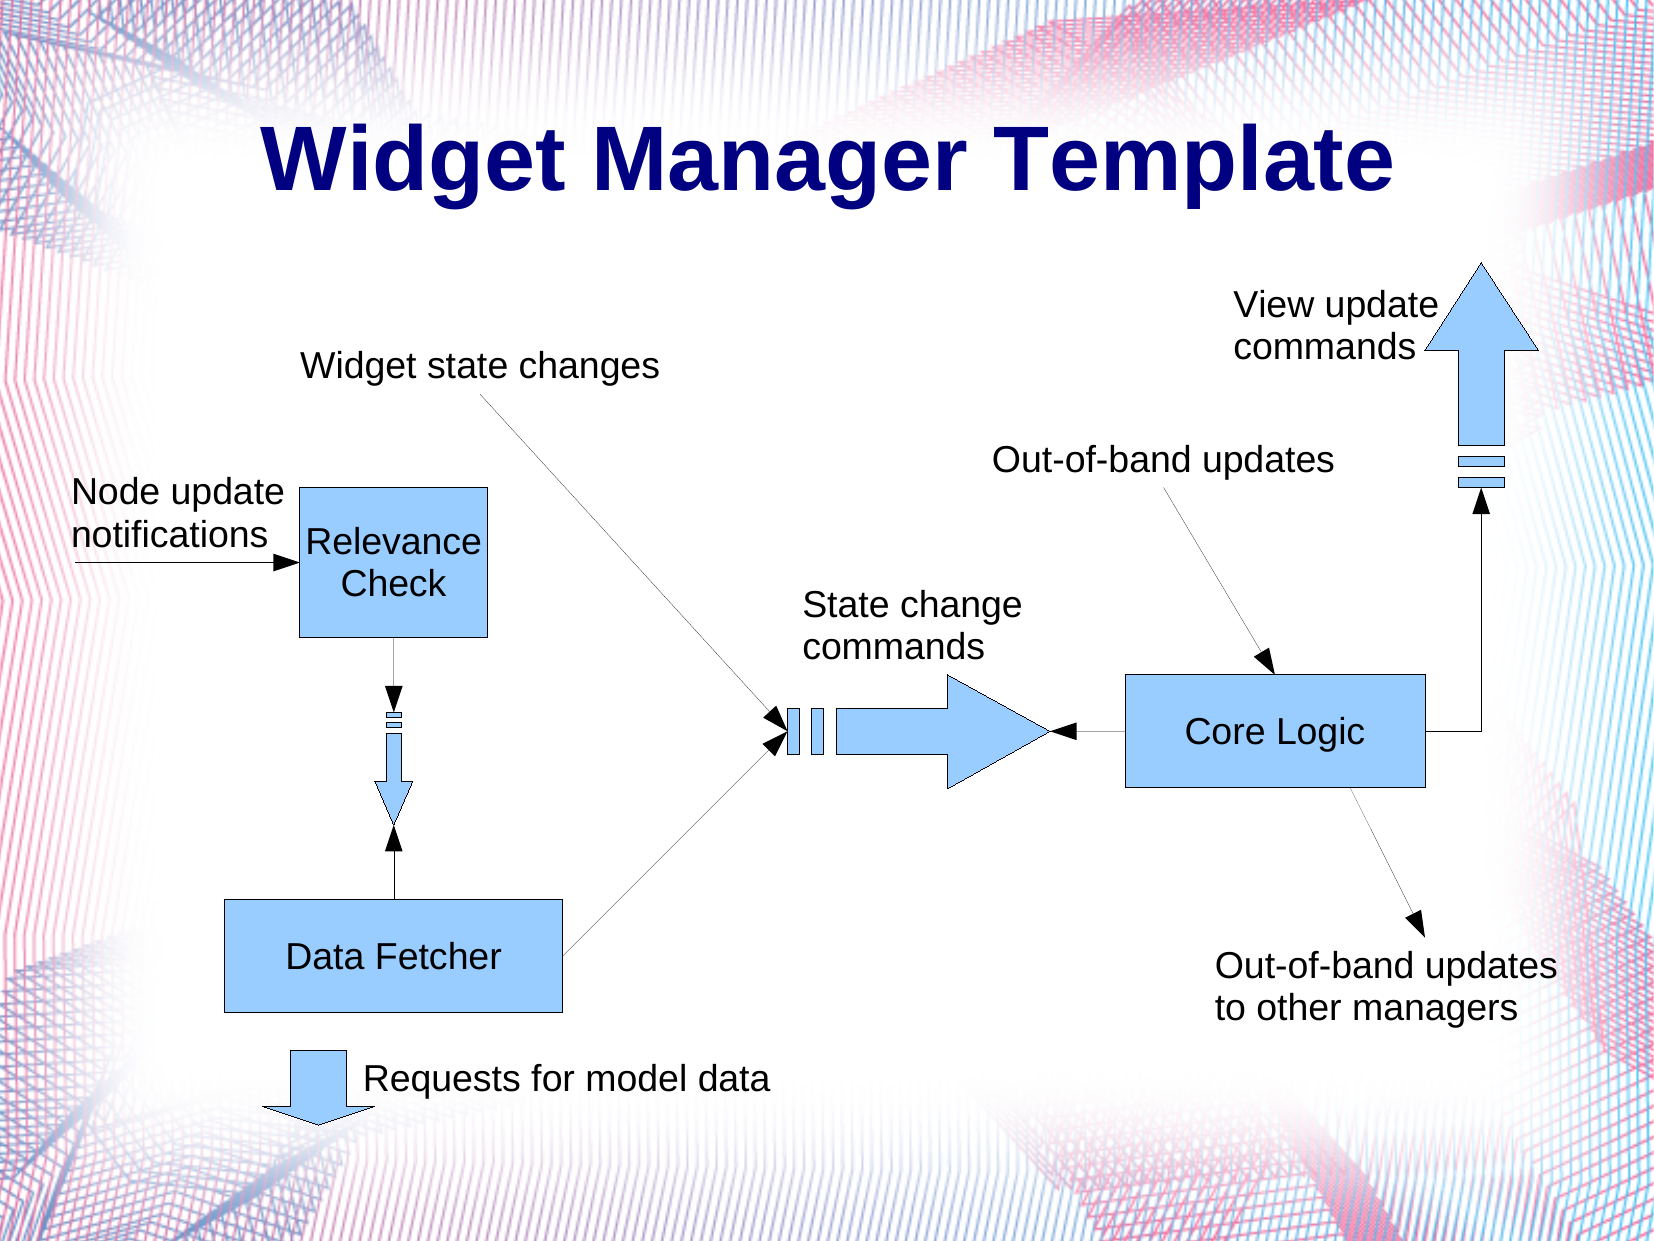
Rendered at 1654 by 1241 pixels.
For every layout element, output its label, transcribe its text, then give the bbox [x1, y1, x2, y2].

text_box Requests for model data [348, 1050, 786, 1107]
text_box [1458, 477, 1505, 488]
text_box Relevance Check [299, 487, 488, 638]
text_box [811, 708, 824, 755]
text_box Out-of-band updates to other managers [1200, 937, 1573, 1037]
title Widget Manager Template [120, 75, 1538, 243]
text_box Out-of-band updates [977, 430, 1351, 488]
text_box [374, 733, 413, 825]
picture [0, 0, 1654, 1241]
text_box View update commands [1218, 276, 1454, 376]
text_box [1454, 262, 1539, 446]
text_box [262, 1050, 373, 1126]
text_box Node update notifications [56, 463, 301, 563]
text_box [787, 708, 800, 755]
text_box State change commands [787, 576, 1038, 676]
text_box Core Logic [1125, 674, 1426, 788]
text_box [1458, 456, 1505, 467]
text_box [386, 722, 402, 728]
text_box Widget state changes [285, 337, 676, 395]
text_box [836, 676, 1050, 789]
text_box Data Fetcher [224, 899, 563, 1013]
text_box [386, 712, 402, 718]
